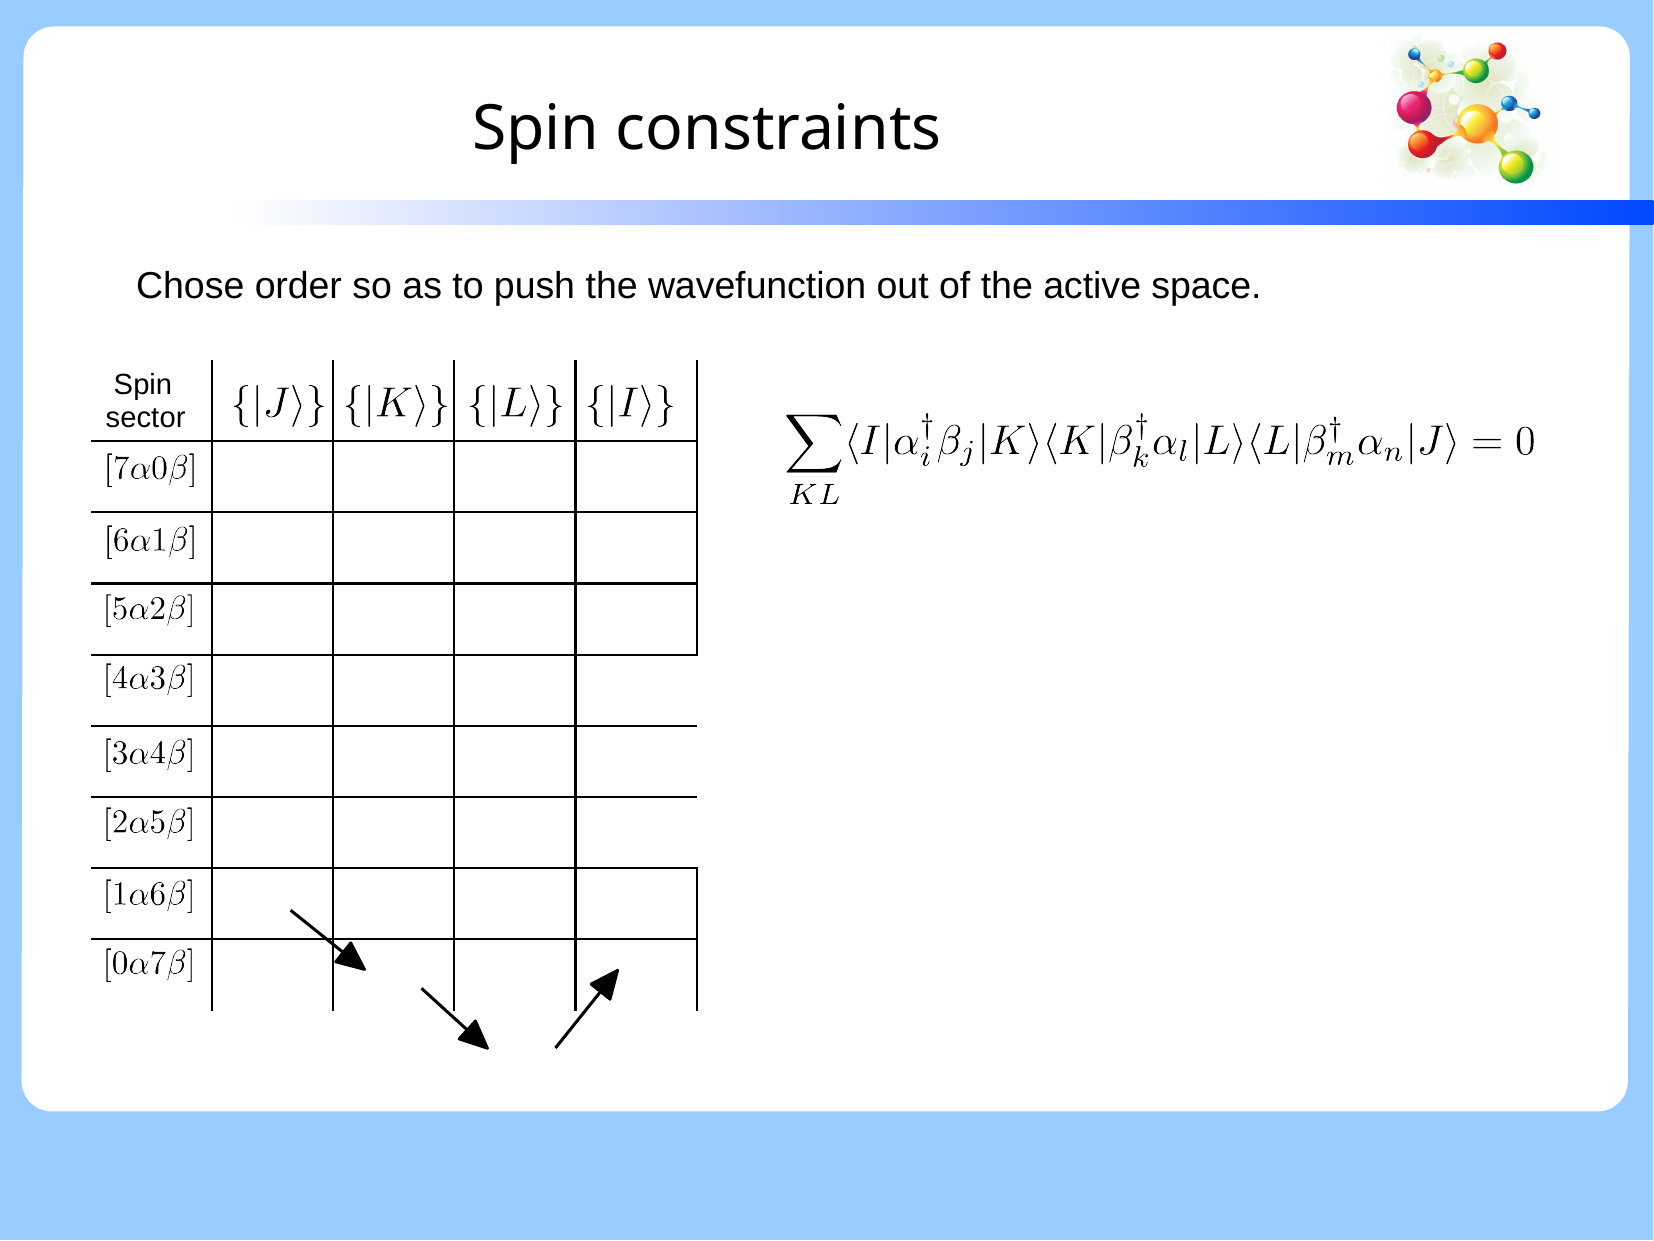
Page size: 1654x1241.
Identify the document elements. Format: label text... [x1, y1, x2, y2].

picture [106, 948, 192, 982]
picture [469, 384, 562, 427]
table_cell [334, 513, 453, 582]
picture [233, 384, 324, 427]
picture [107, 453, 194, 487]
table_cell [577, 513, 696, 582]
table_cell [577, 798, 697, 867]
picture [786, 413, 1534, 504]
table_cell [213, 656, 332, 725]
picture [345, 384, 447, 427]
table_cell [455, 798, 574, 867]
picture [1382, 29, 1556, 195]
table_cell [334, 442, 453, 511]
table_header [455, 360, 574, 440]
table_cell [577, 442, 696, 511]
picture [106, 663, 192, 697]
picture [106, 594, 192, 628]
table_cell [455, 442, 574, 511]
table_cell [91, 656, 211, 725]
table_cell [577, 869, 696, 938]
picture [106, 879, 192, 913]
table_cell [577, 727, 697, 796]
table_cell [91, 585, 211, 654]
table_cell [334, 798, 453, 867]
table_header Spin sector [91, 360, 211, 440]
table_cell [455, 656, 574, 725]
table_cell [213, 798, 332, 867]
table_cell [213, 513, 332, 582]
title Spin constraints [82, 49, 1332, 201]
table_cell [213, 869, 332, 938]
table_cell [213, 585, 332, 654]
table_cell [577, 940, 696, 1011]
table_cell [455, 940, 574, 1011]
table_cell [334, 869, 453, 938]
table_cell [577, 585, 696, 654]
table_cell [91, 940, 211, 1011]
table_cell [334, 585, 453, 654]
table_cell [334, 656, 453, 725]
table_cell [213, 940, 332, 1011]
table_cell [91, 727, 211, 796]
table_header [577, 360, 696, 440]
table_cell [91, 869, 211, 938]
table_cell [334, 948, 340, 960]
table_header [213, 360, 332, 440]
table_cell [91, 513, 211, 582]
picture [587, 384, 673, 427]
table_cell [455, 513, 574, 582]
text_box Chose order so as to push the wavefunction out of the active space. [121, 257, 1506, 314]
table_cell [455, 869, 574, 938]
table_header [334, 360, 453, 440]
table_cell [455, 727, 574, 796]
table_cell [455, 585, 574, 654]
table_cell [91, 442, 211, 511]
picture [106, 807, 192, 841]
table_cell [91, 798, 211, 867]
table_cell [577, 656, 697, 725]
picture [107, 525, 194, 559]
table_cell [334, 727, 453, 796]
table_cell [213, 442, 332, 511]
picture [106, 738, 192, 772]
table_cell [334, 940, 453, 1011]
table_cell [213, 727, 332, 796]
